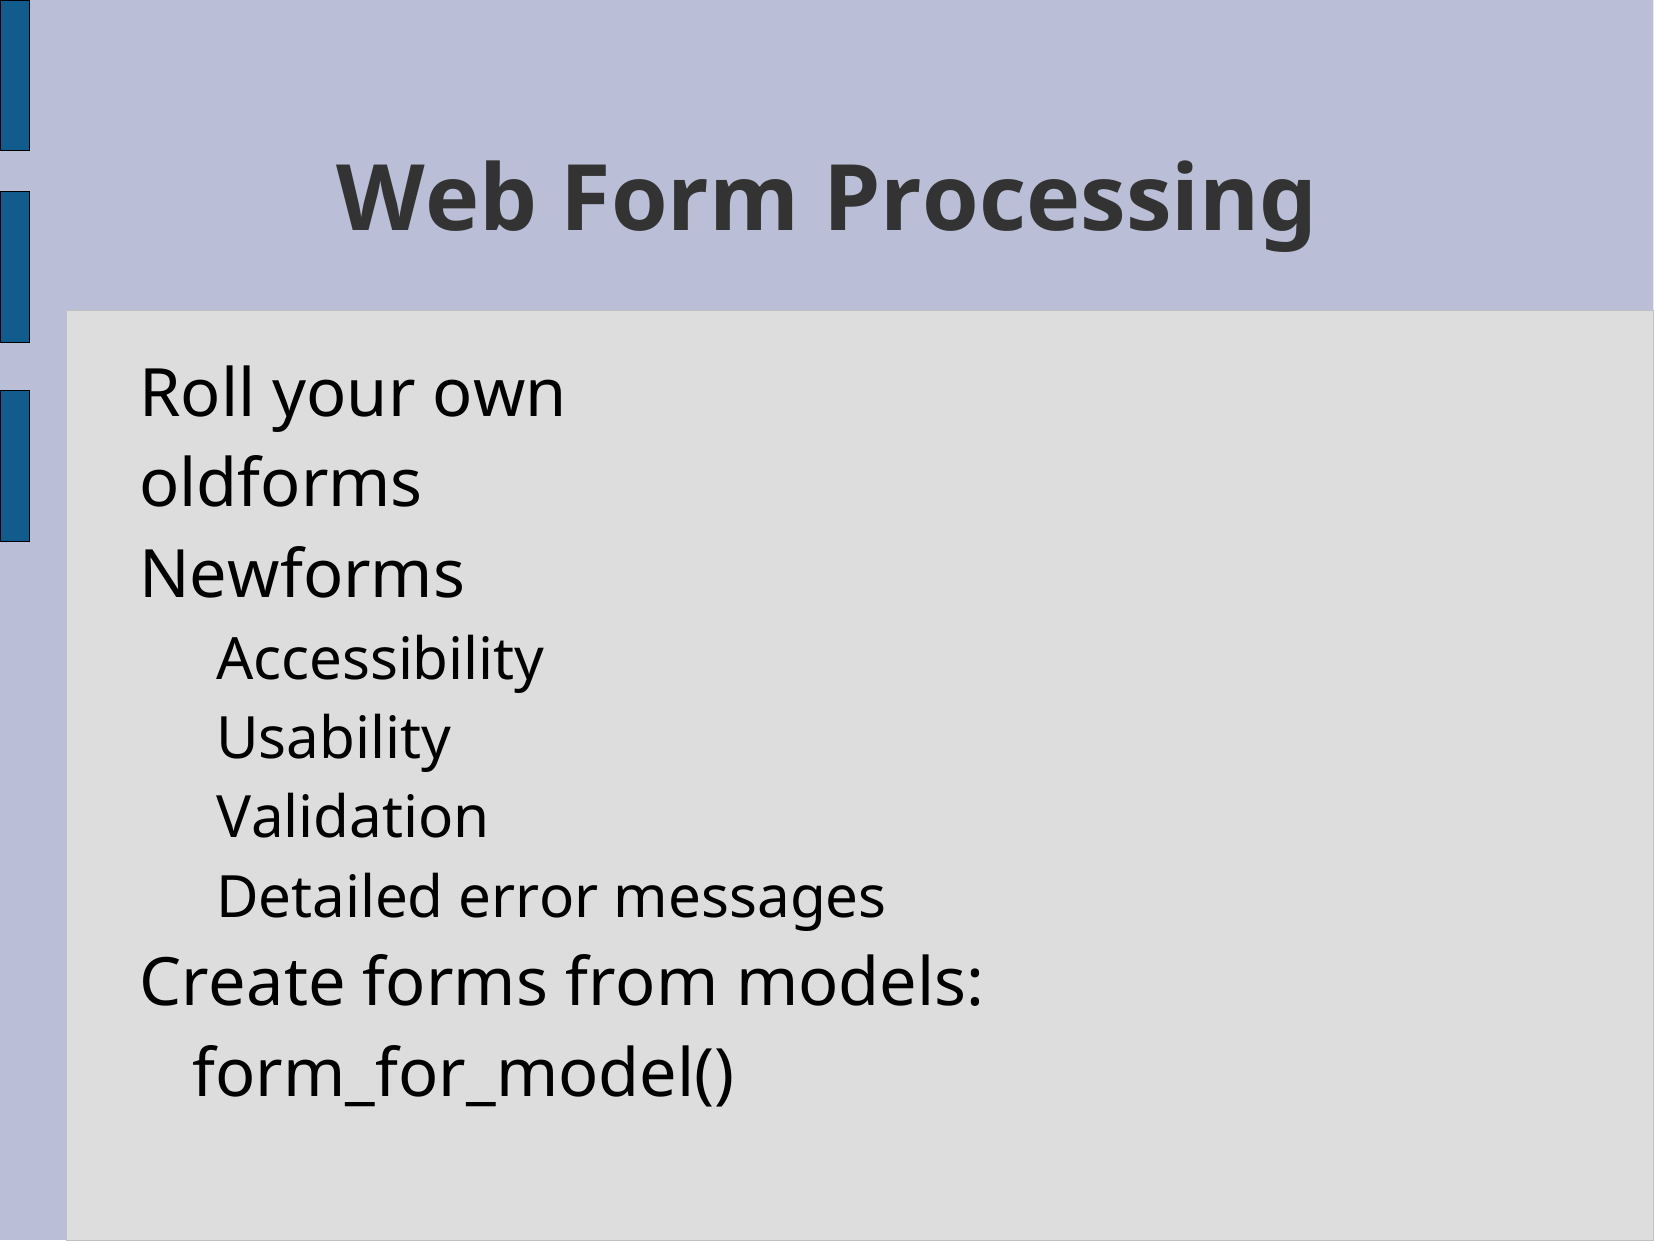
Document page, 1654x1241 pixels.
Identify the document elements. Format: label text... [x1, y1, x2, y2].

title Web Form Processing [121, 98, 1534, 291]
list Roll your own oldforms Newforms Accessibility Usability Validation Detailed error messages Create forms from models: form_for_model() [121, 344, 1534, 1112]
